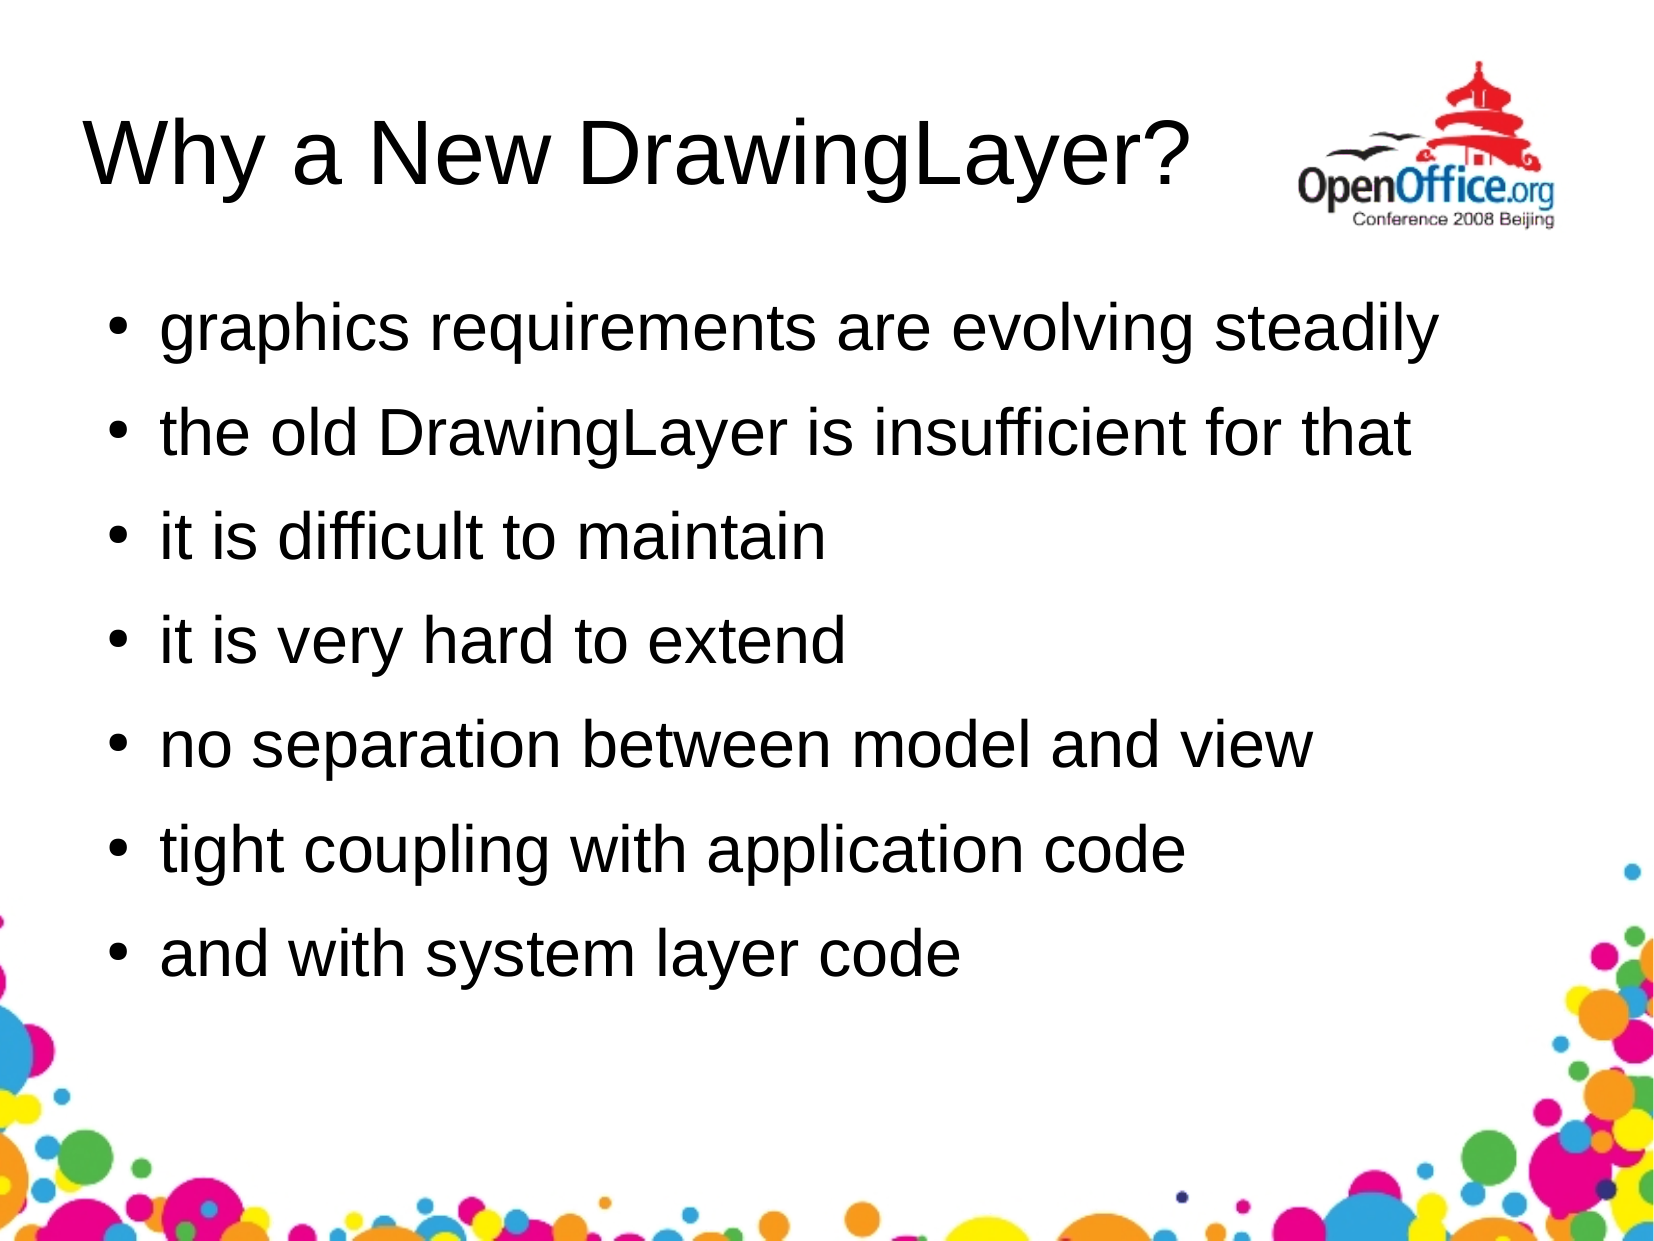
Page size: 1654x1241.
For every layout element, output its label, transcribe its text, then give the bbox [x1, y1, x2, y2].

picture [1285, 51, 1569, 250]
title Why a New DrawingLayer? [82, 49, 1258, 257]
picture [0, 810, 1654, 1241]
list graphics requirements are evolving steadily the old DrawingLayer is insufficient for that it is difficult to maintain it is very hard to extend no separation between model and view tight coupling with application code and with system layer code [88, 290, 1577, 1109]
